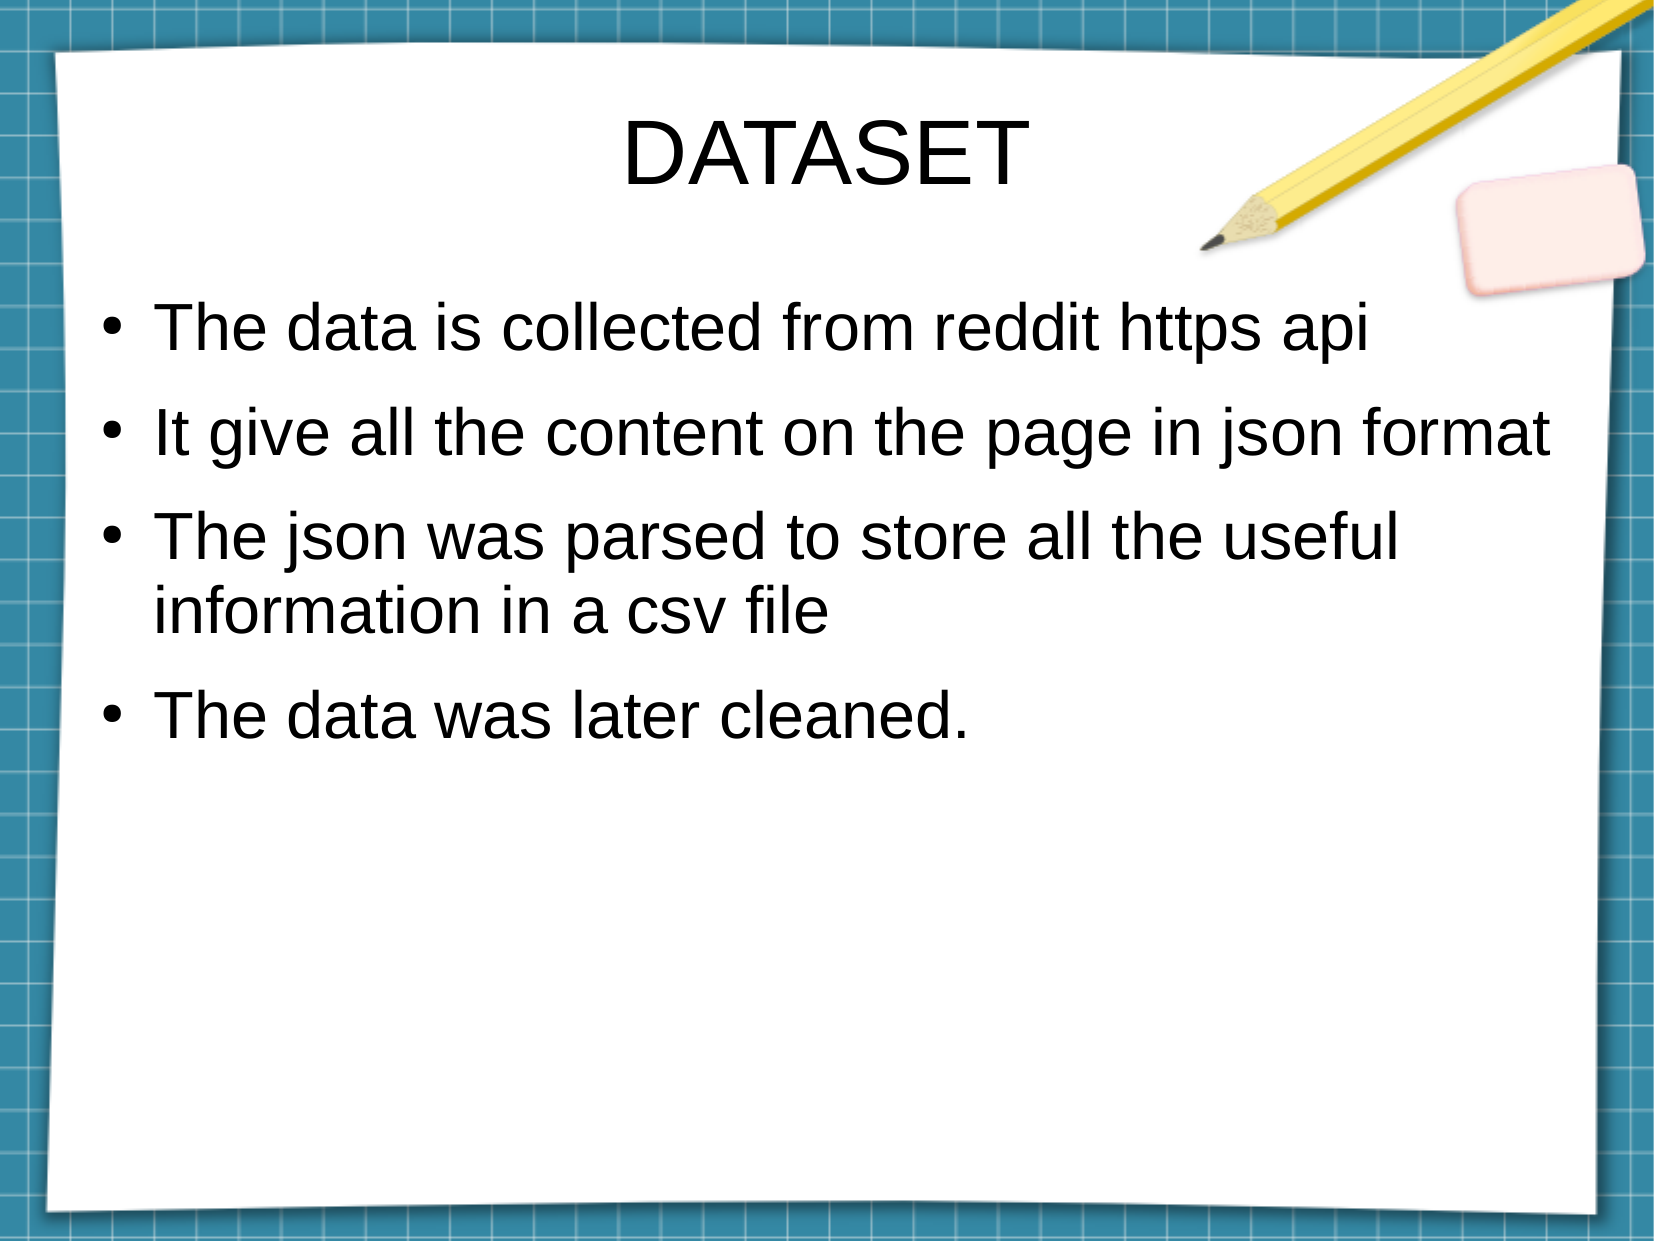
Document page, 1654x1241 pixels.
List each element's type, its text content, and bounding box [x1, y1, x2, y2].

list The data is collected from reddit https api It give all the content on the page in json format The json was parsed to store all the useful information in a csv file The data was later cleaned. [82, 290, 1571, 1010]
title DATASET [82, 49, 1571, 257]
picture [0, 0, 1654, 1241]
